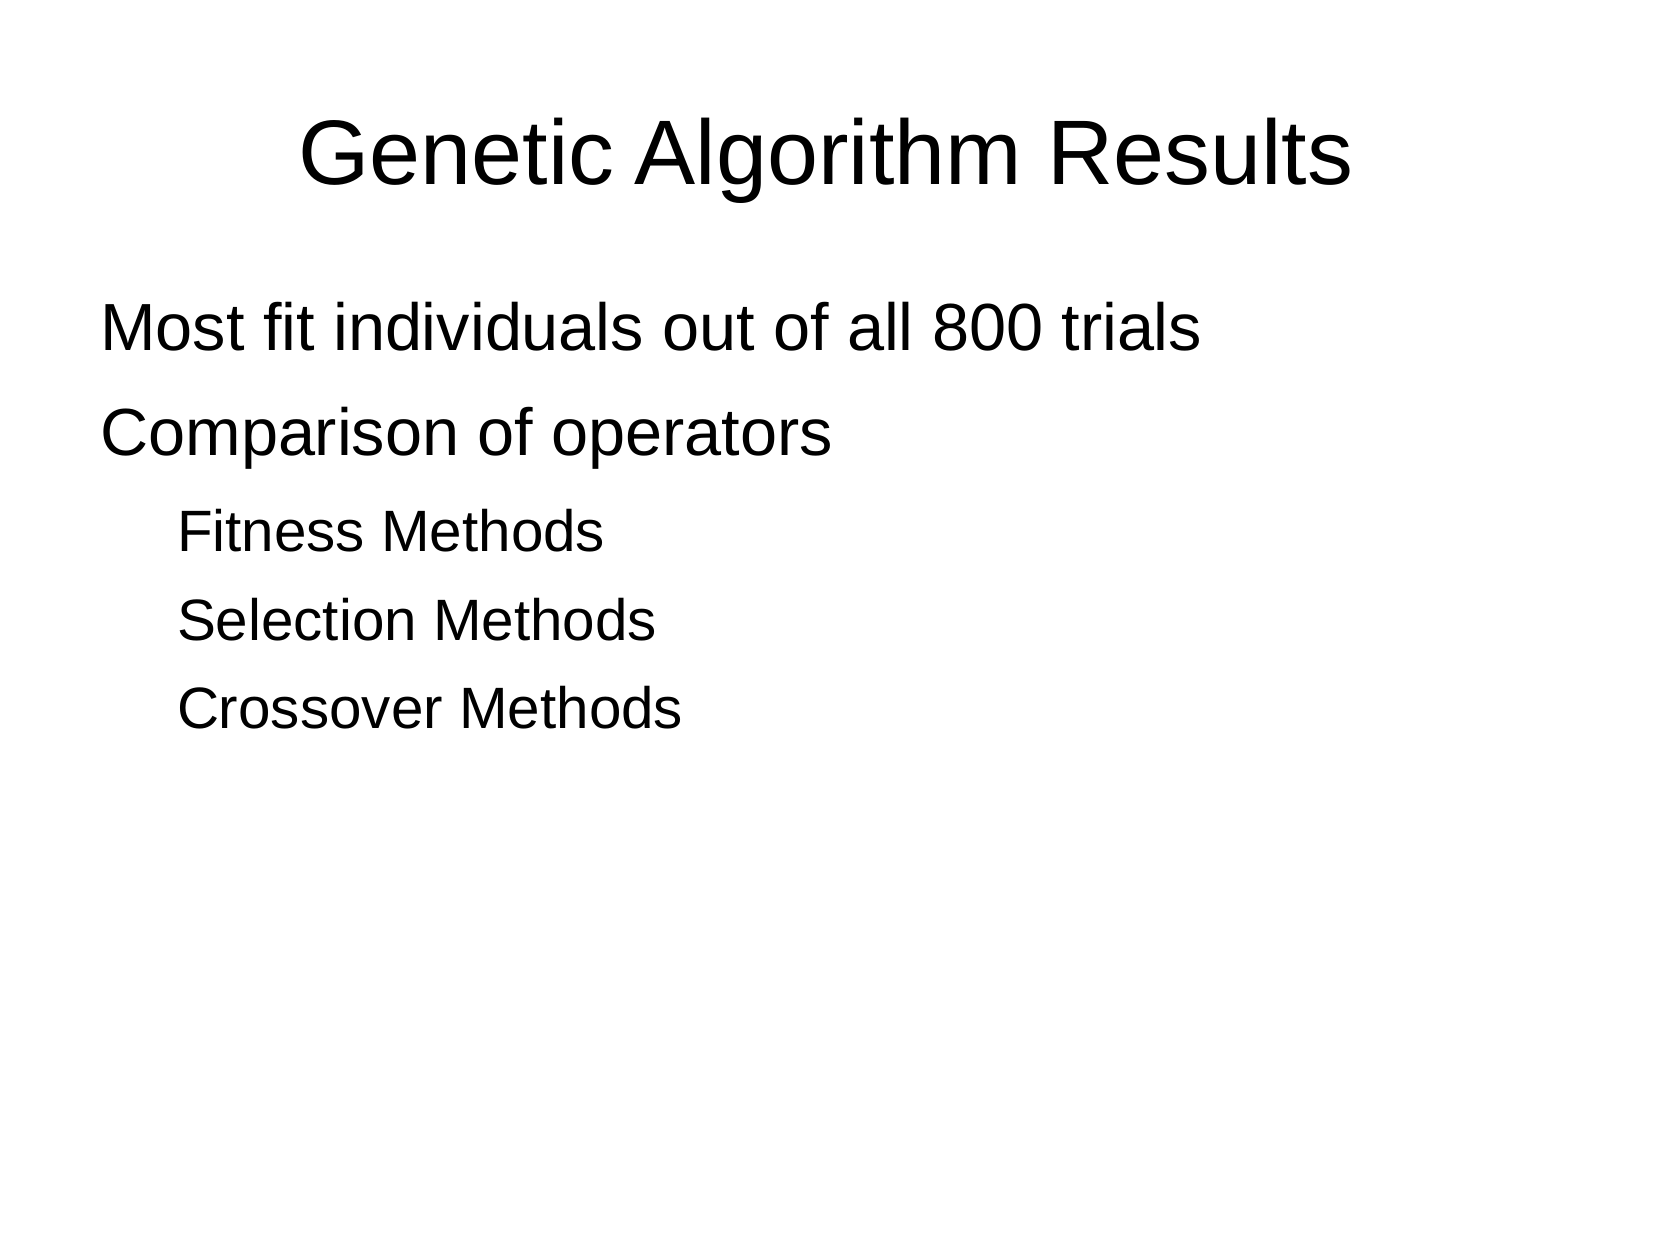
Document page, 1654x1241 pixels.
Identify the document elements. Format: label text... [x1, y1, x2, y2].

list Most fit individuals out of all 800 trials Comparison of operators Fitness Methods Selection Methods Crossover Methods [82, 290, 1571, 1094]
title Genetic Algorithm Results [82, 56, 1571, 250]
